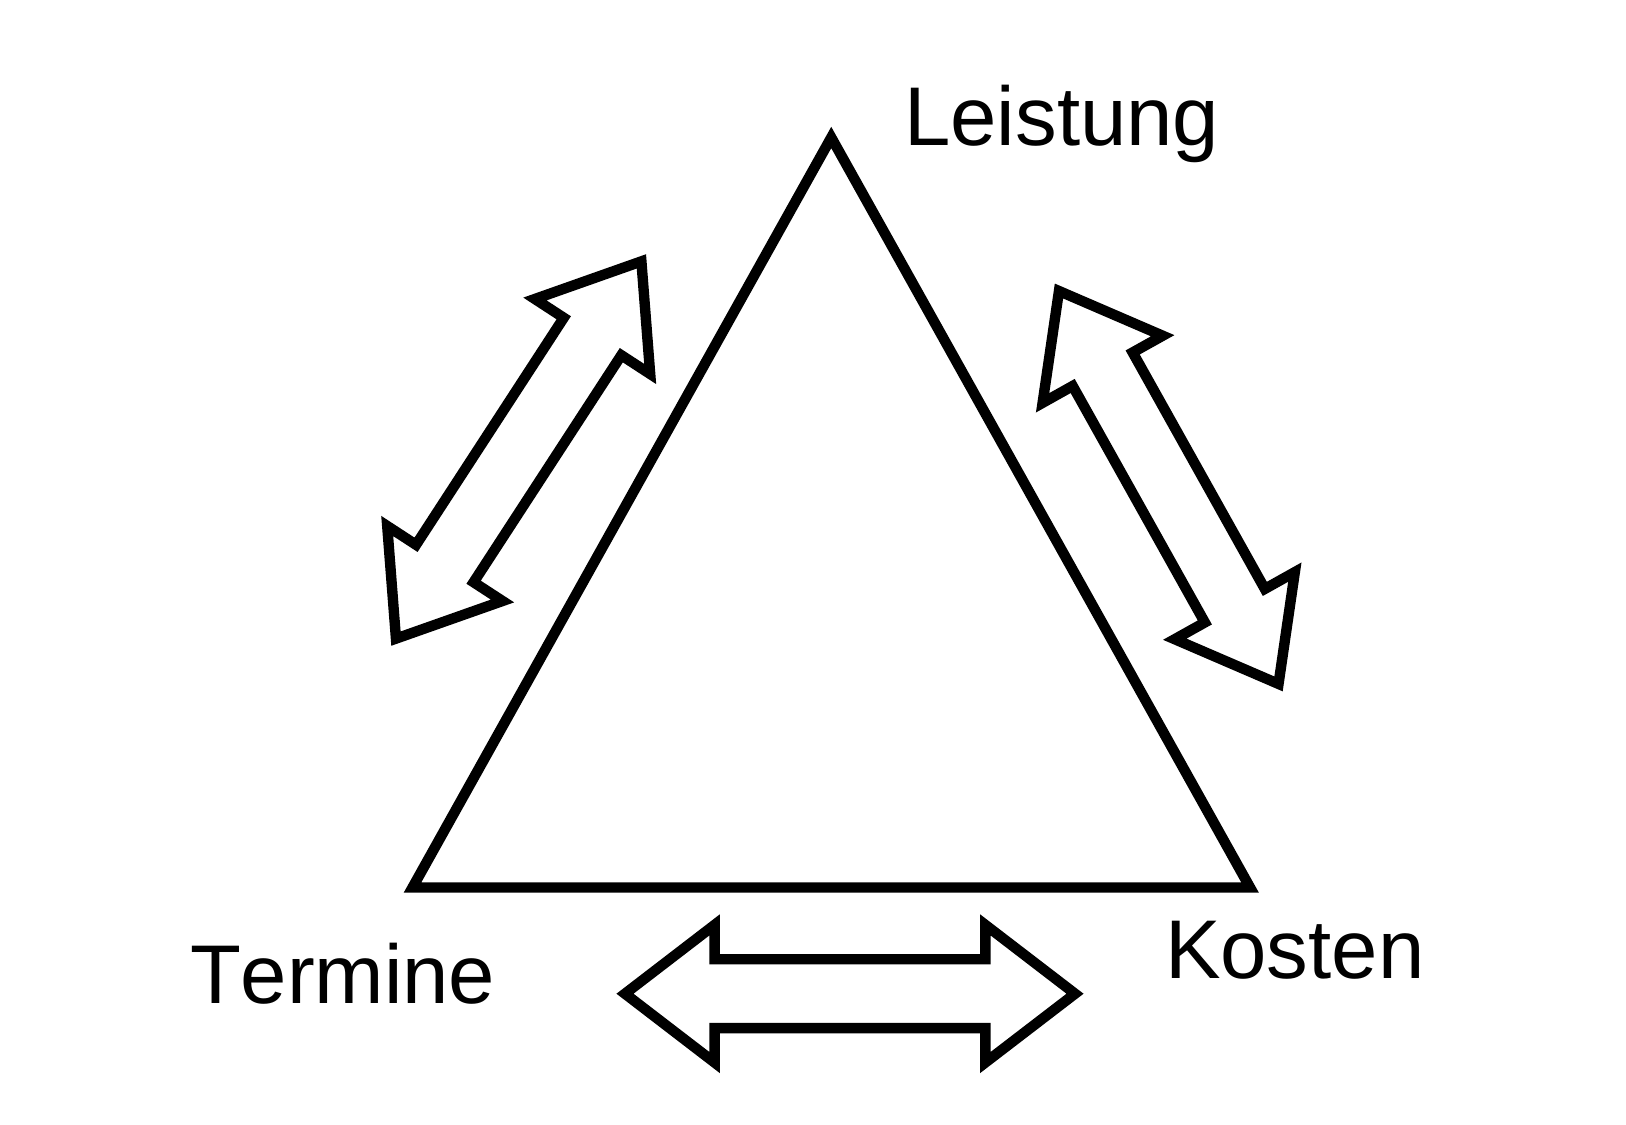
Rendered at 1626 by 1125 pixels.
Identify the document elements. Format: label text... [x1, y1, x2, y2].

text_box Termine [175, 912, 511, 1028]
text_box Kosten [1150, 887, 1440, 1003]
text_box Leistung [889, 54, 1234, 171]
